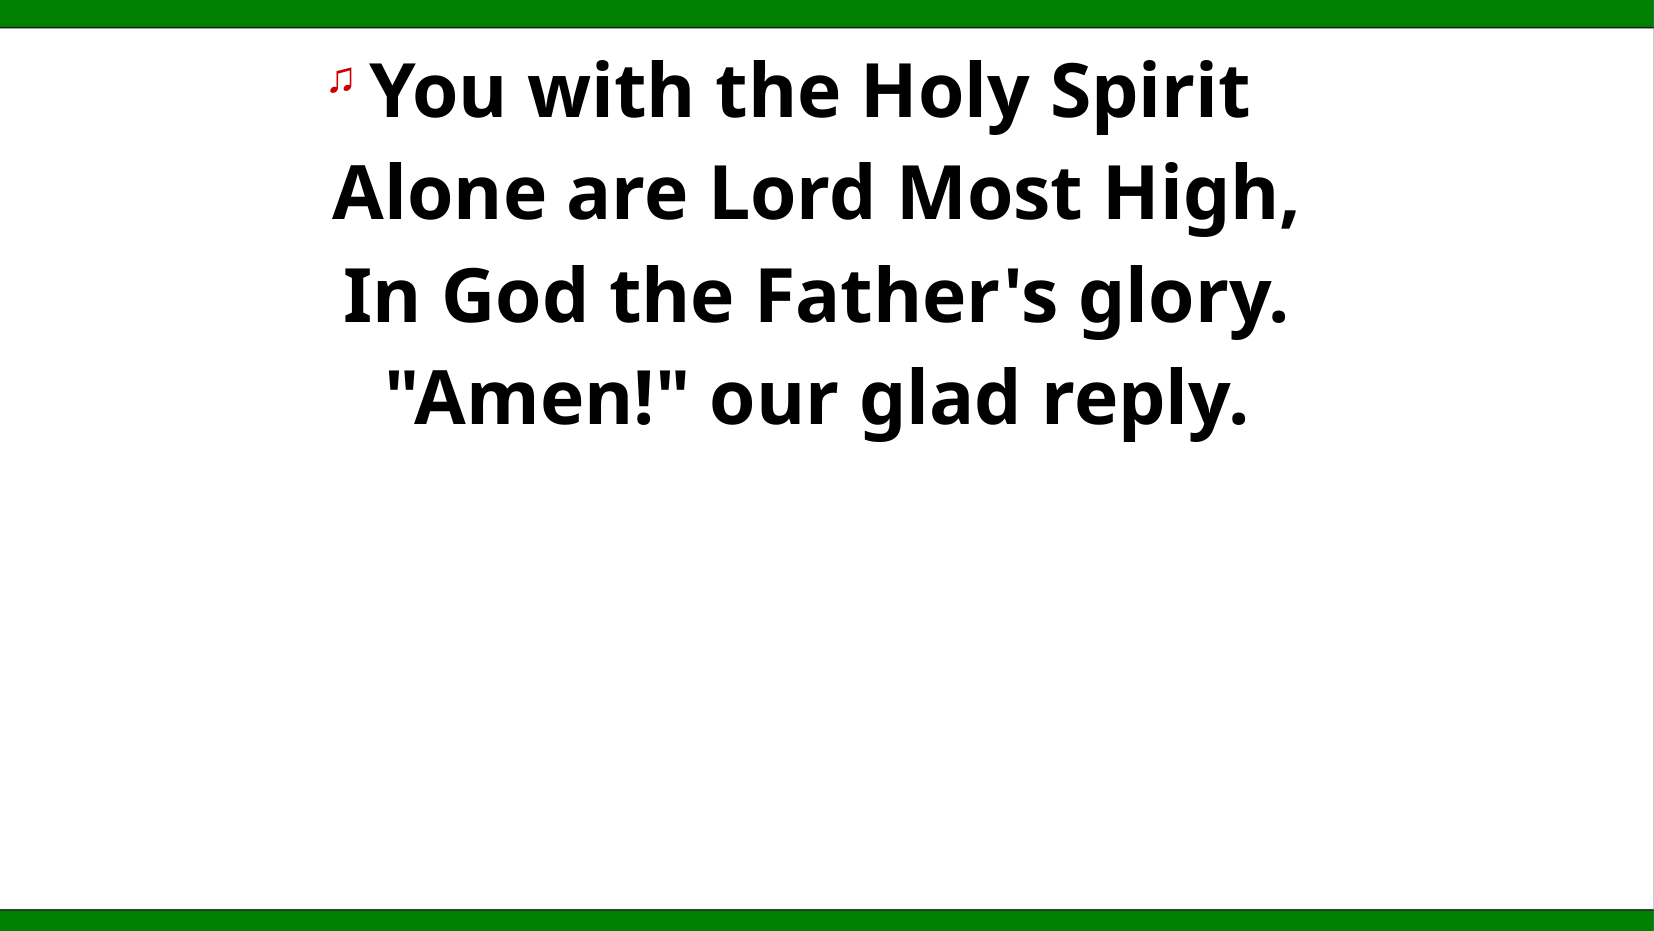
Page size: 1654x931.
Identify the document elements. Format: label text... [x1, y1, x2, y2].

picture [0, 0, 1654, 931]
text_box ♫ You with the Holy Spirit Alone are Lord Most High, In God the Father's glory. "Amen!" our glad reply. [105, 30, 1531, 466]
